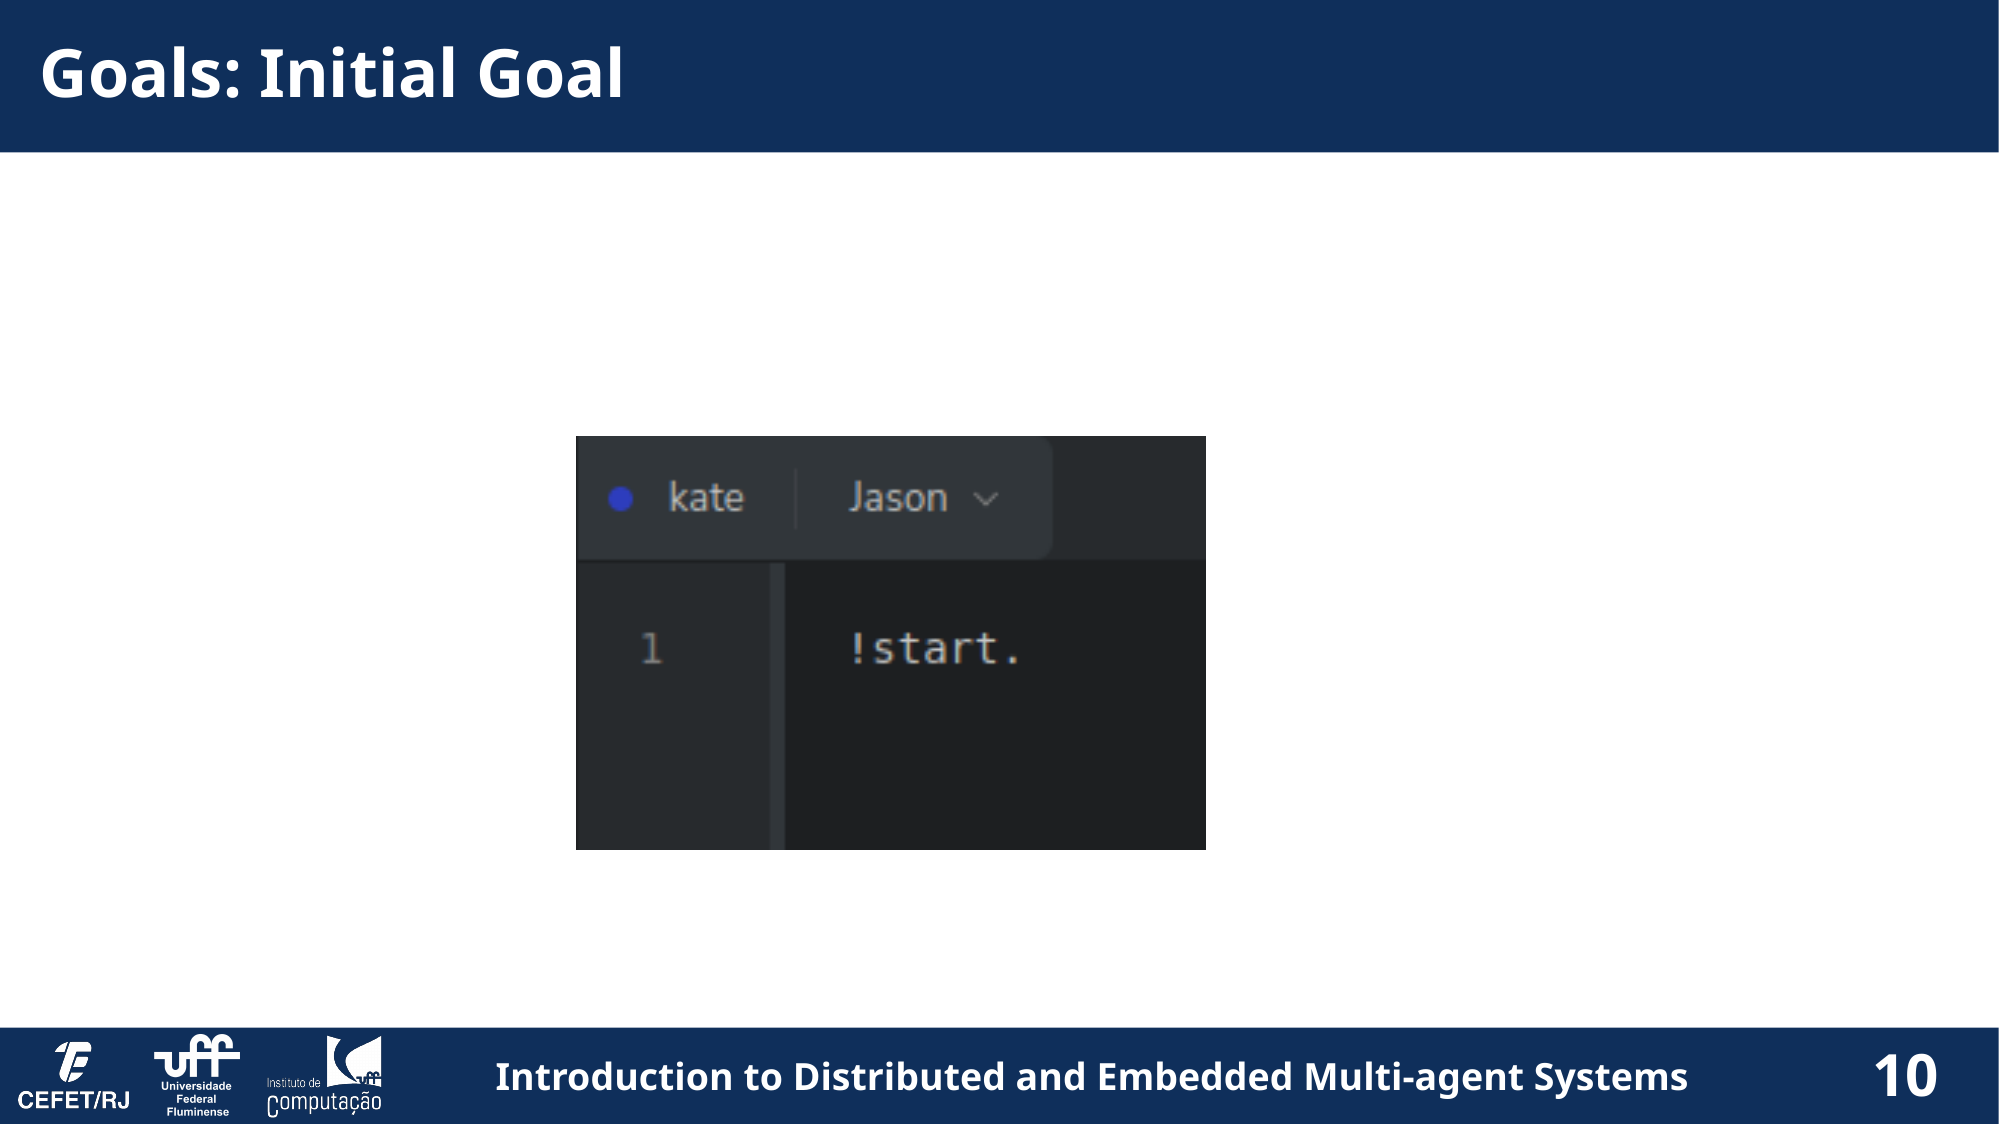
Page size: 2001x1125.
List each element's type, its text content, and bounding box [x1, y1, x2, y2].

picture [265, 1033, 383, 1118]
picture [18, 1021, 129, 1125]
picture [576, 436, 1206, 850]
text_box Goals: Initial Goal [25, 23, 1999, 119]
picture [153, 1033, 241, 1121]
